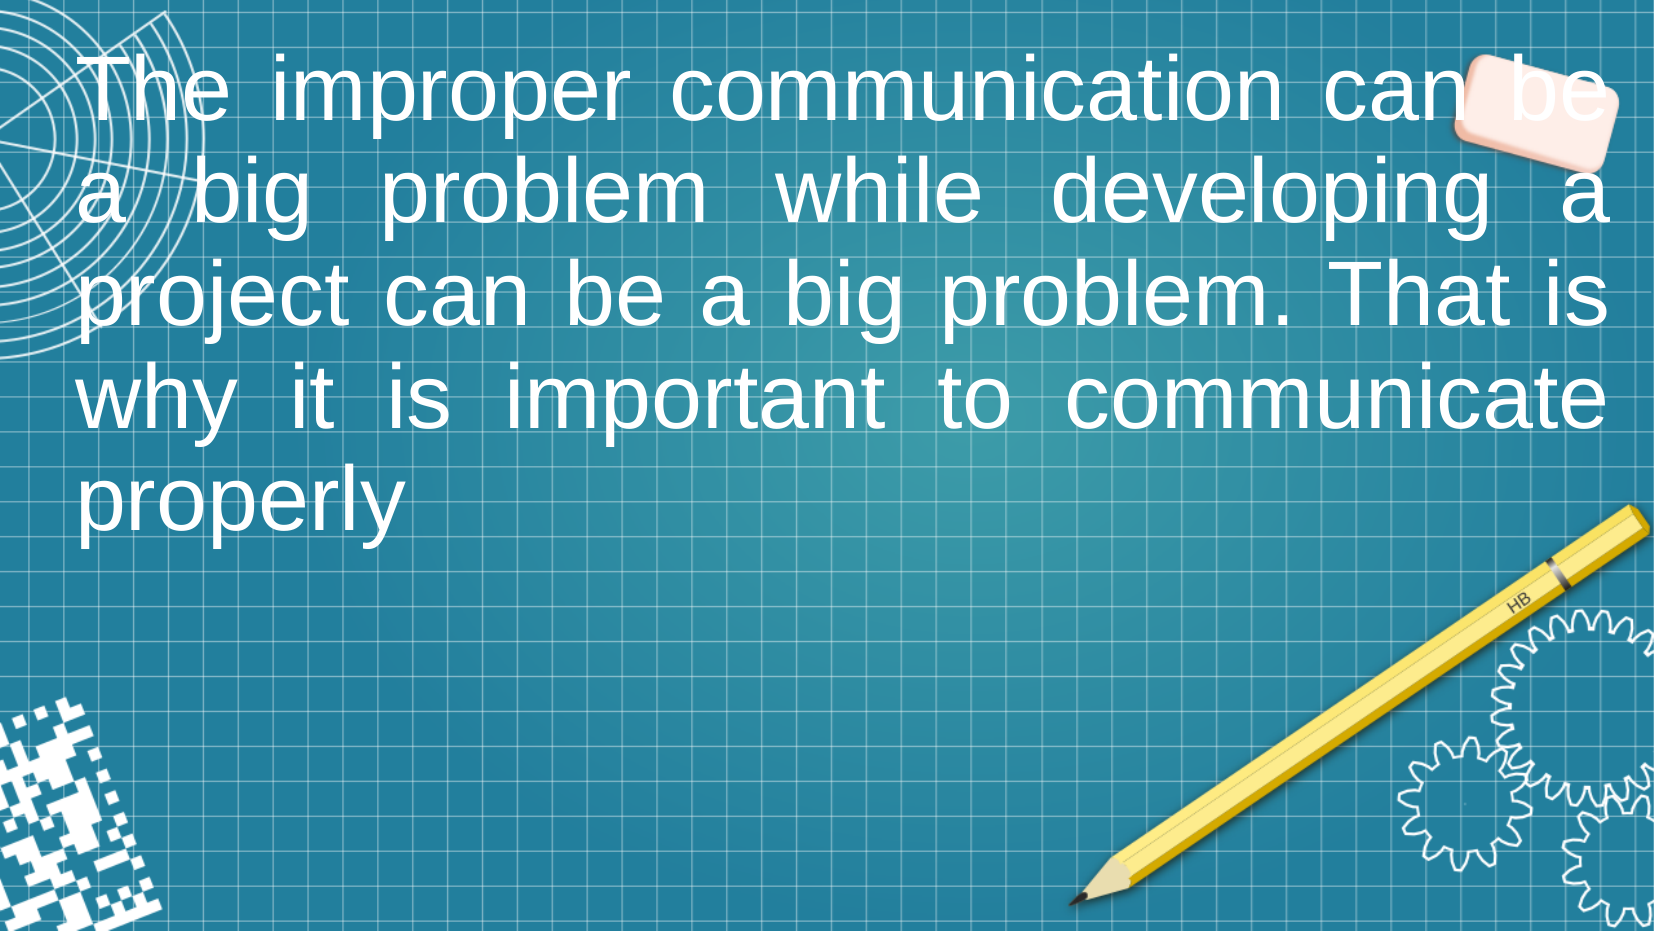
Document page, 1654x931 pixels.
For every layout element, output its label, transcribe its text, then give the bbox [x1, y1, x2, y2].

picture [0, 0, 1654, 931]
title The improper communication can be a big problem while developing a project can be a big problem. That is why it is important to communicate properly [75, 37, 1613, 713]
